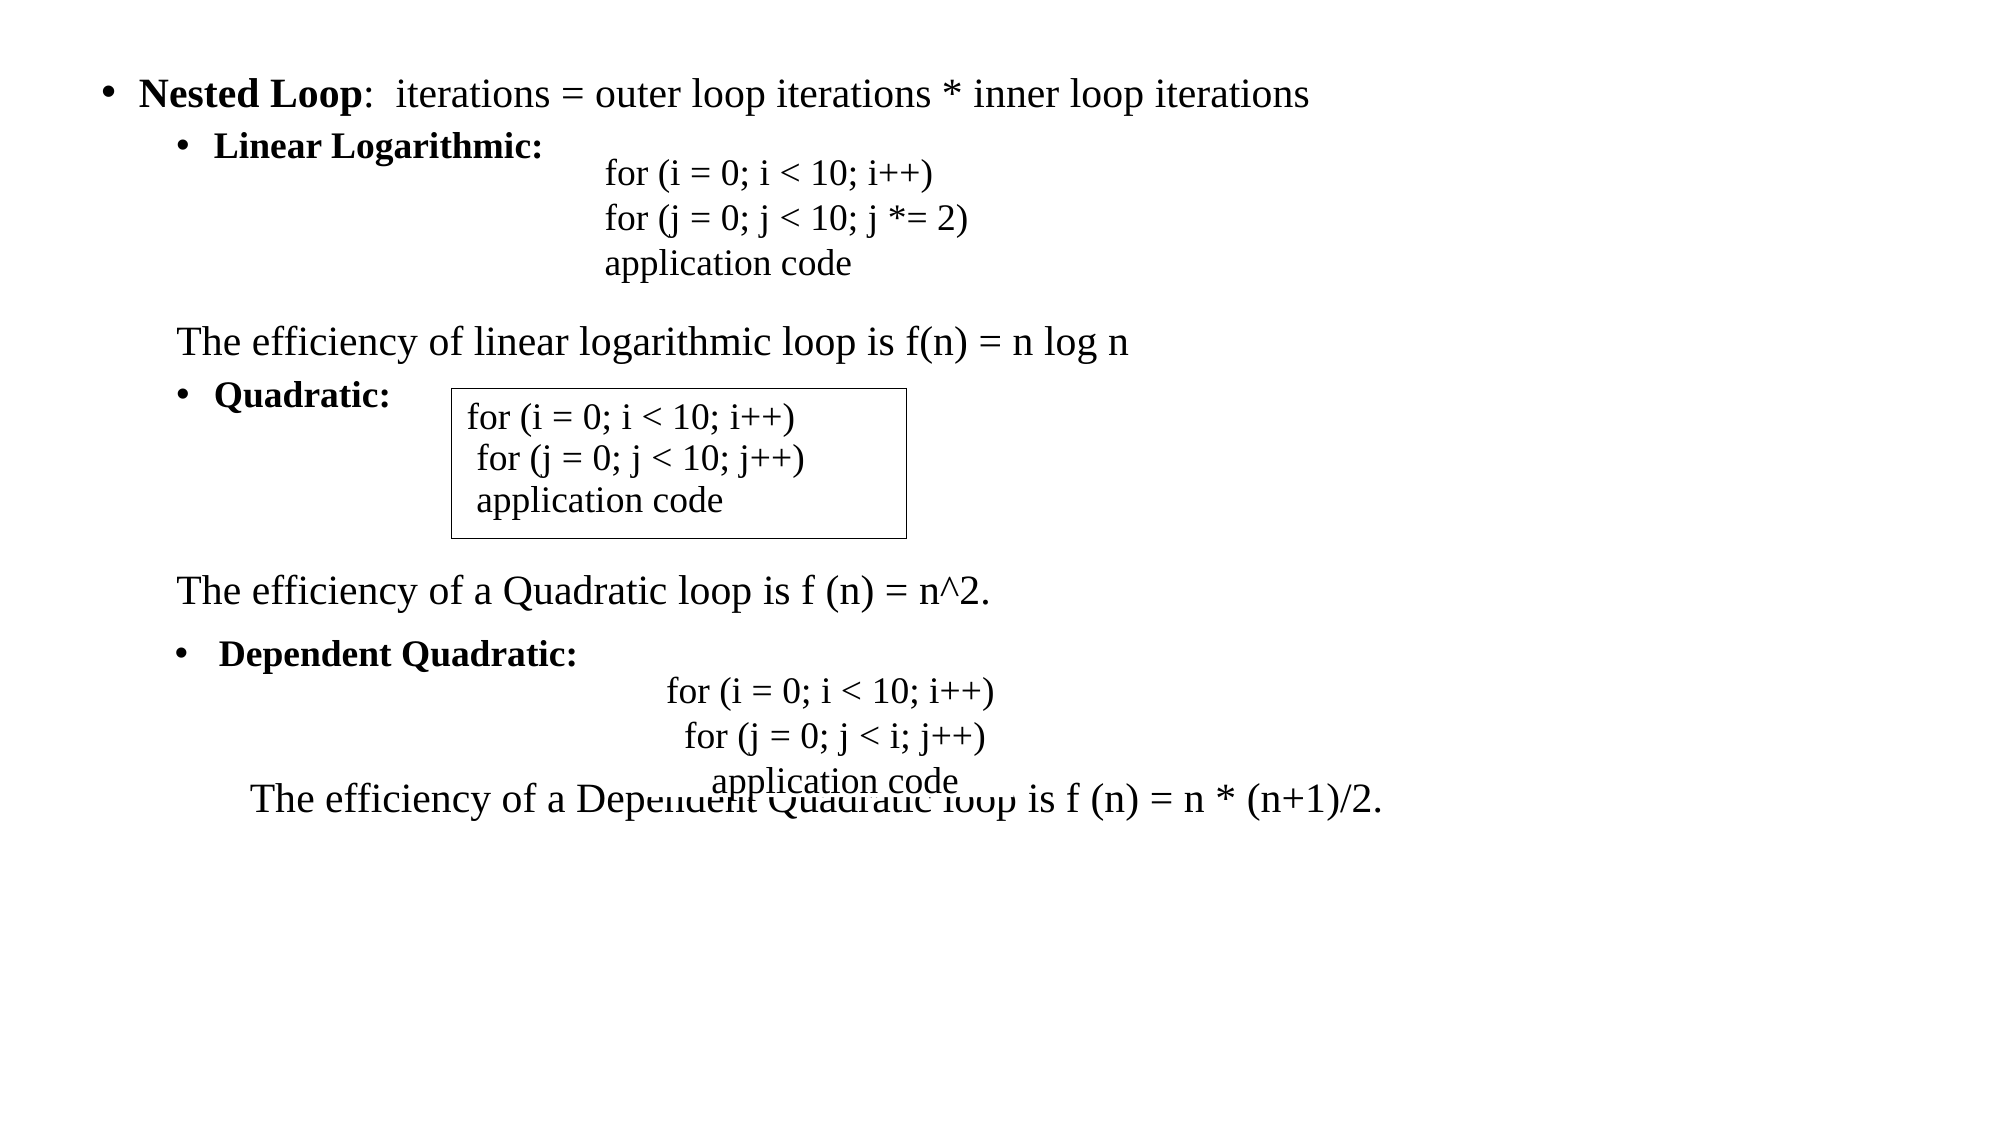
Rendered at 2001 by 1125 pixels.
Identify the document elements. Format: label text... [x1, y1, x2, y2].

text_box for (i = 0; i < 10; i++) for (j = 0; j < 10; j *= 2) application code [589, 140, 1014, 291]
table_header for (i = 0; i < 10; i++) for (j = 0; j < 10; j++) application code [452, 389, 906, 538]
list Nested Loop: iterations = outer loop iterations * inner loop iterations Linear Logarithmic: The efficiency of linear logarithmic loop is f(n) = n log n Quadratic: The efficiency of a Quadratic loop is f (n) = n^2. Dependent Quadratic: The efficiency of a Dependent Quadratic loop is f (n) = n * (n+1)/2. [86, 63, 1863, 1014]
text_box for (i = 0; i < 10; i++) for (j = 0; j < i; j++) application code [647, 670, 1014, 798]
